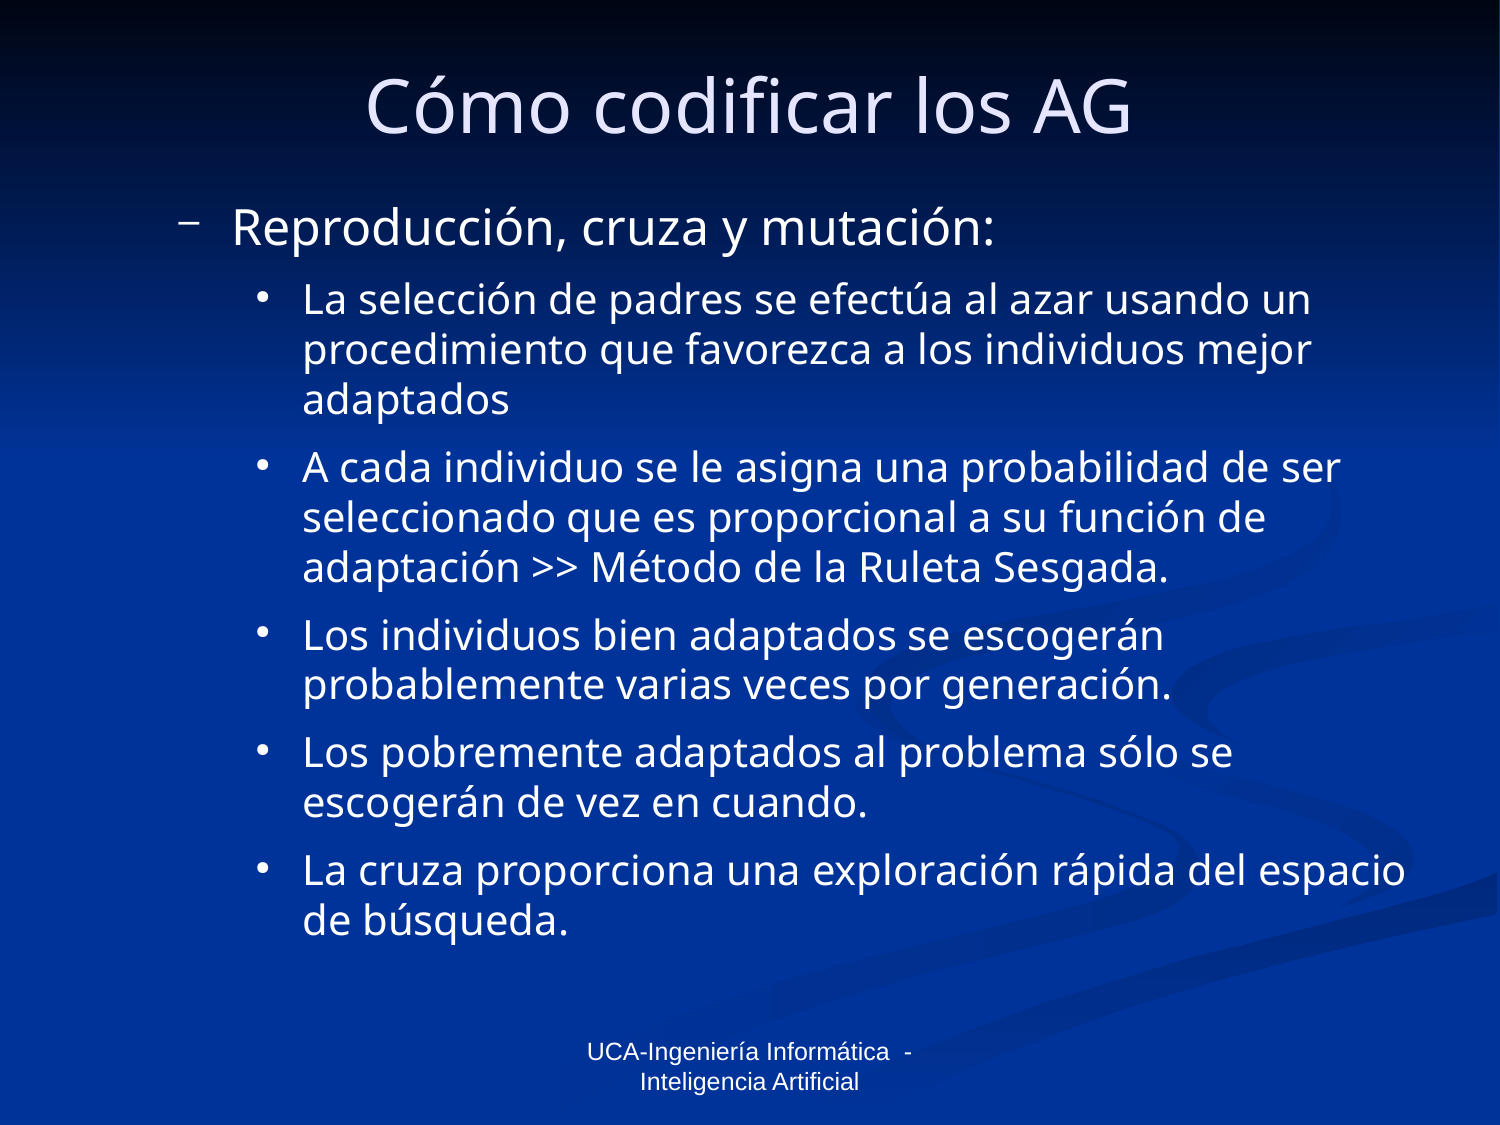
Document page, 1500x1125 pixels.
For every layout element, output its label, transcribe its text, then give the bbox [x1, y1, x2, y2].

footer UCA-Ingeniería Informática - Inteligencia Artificial [512, 1025, 988, 1104]
title Cómo codificar los AG [75, 45, 1425, 163]
list Reproducción, cruza y mutación: La selección de padres se efectúa al azar usando un procedimiento que favorezca a los individuos mejor adaptados A cada individuo se le asigna una probabilidad de ser seleccionado que es proporcional a su función de adaptación >> Método de la Ruleta Sesgada. Los individuos bien adaptados se escogerán probablemente varias veces por generación. Los pobremente adaptados al problema sólo se escogerán de vez en cuando. La cruza proporciona una exploración rápida del espacio de búsqueda. [75, 187, 1425, 1005]
